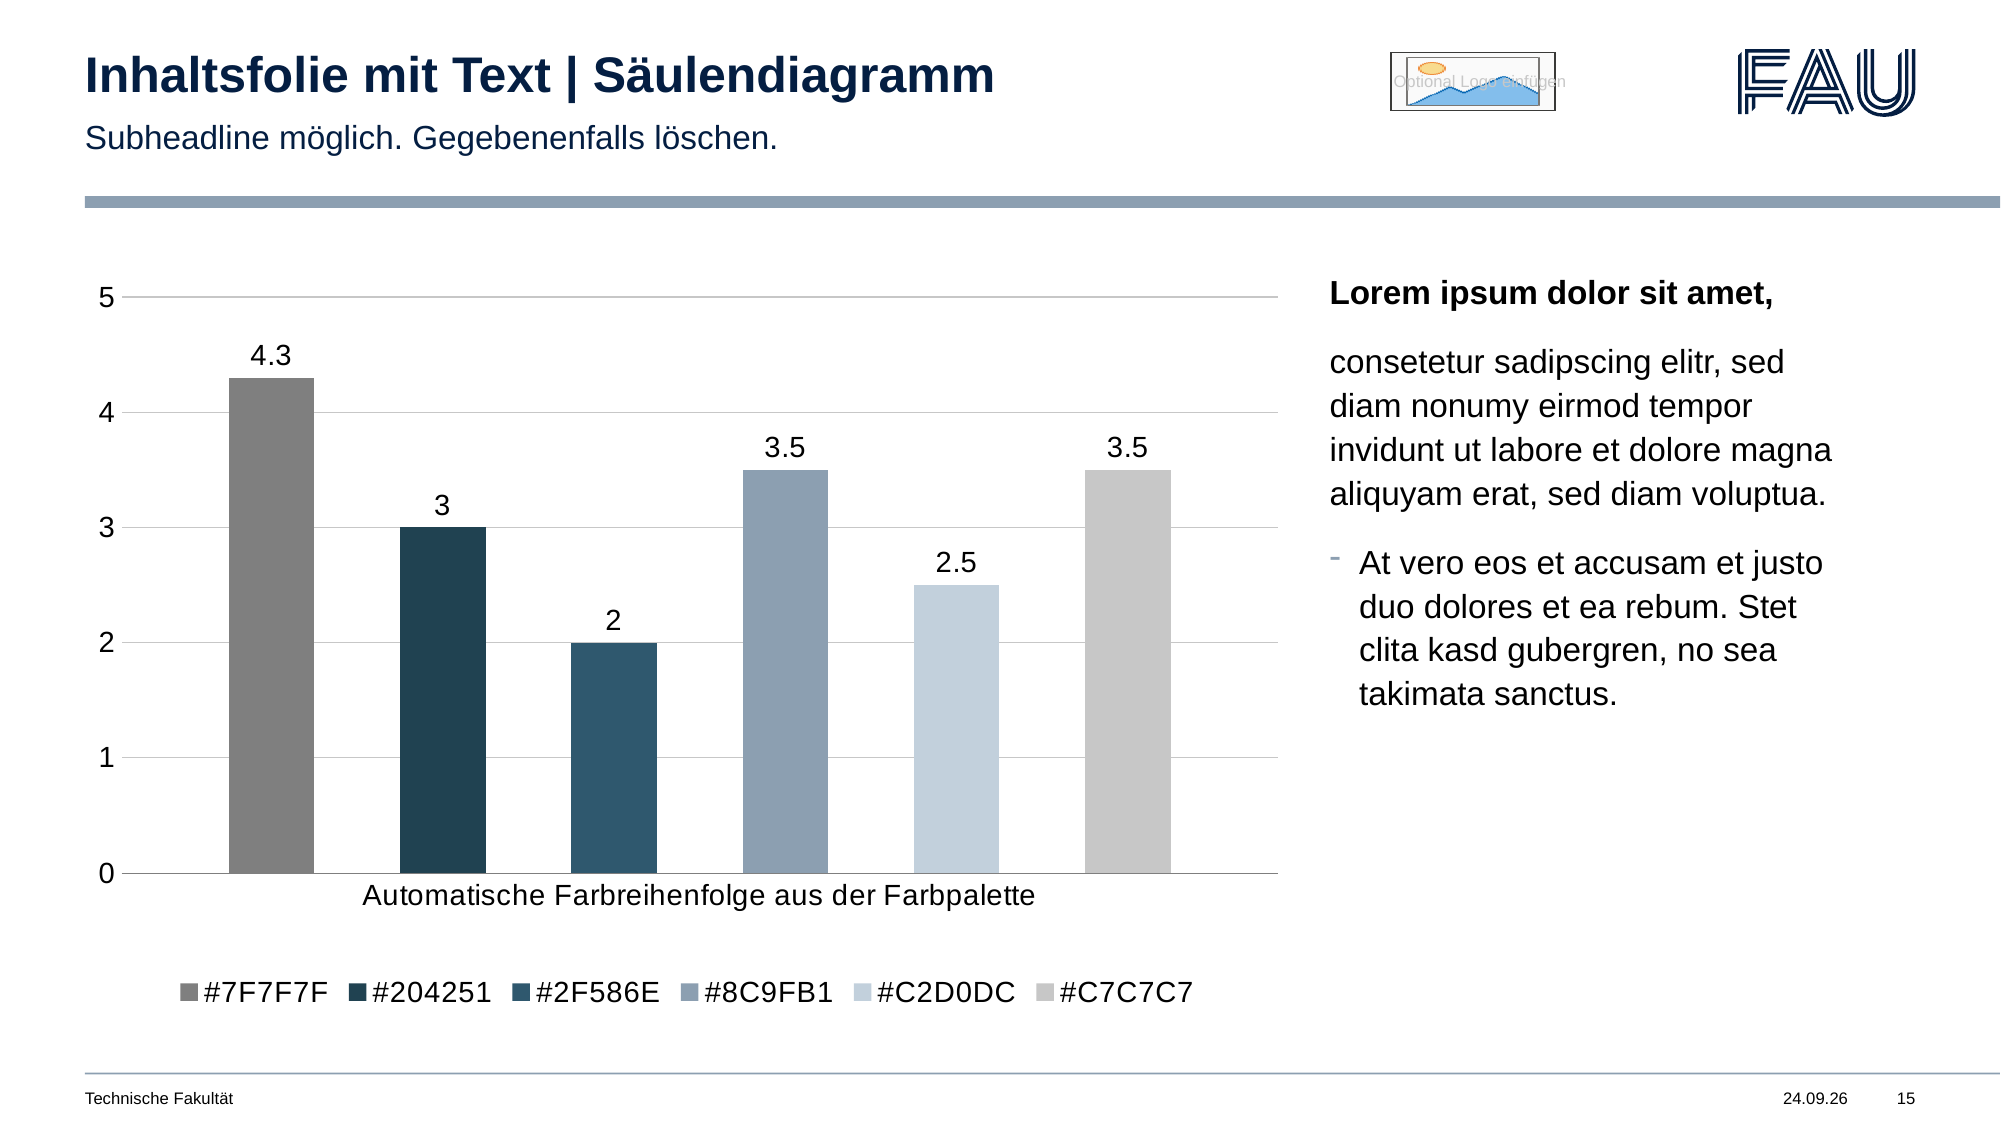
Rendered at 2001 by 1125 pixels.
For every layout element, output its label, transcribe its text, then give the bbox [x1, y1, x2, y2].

list Subheadline möglich. Gegebenenfalls löschen. [85, 112, 1208, 154]
slide_number 20.07.22 [1708, 1088, 1849, 1109]
footer Technische Fakultät [85, 1088, 983, 1109]
picture [1384, 49, 1562, 113]
slide_number <Foliennummer> [1883, 1088, 1916, 1109]
list Lorem ipsum dolor sit amet, consetetur sadipscing elitr, sed diam nonumy eirmod tempor invidunt ut labore et dolore magna aliquyam erat, sed diam voluptua. At vero eos et accusam et justo duo dolores et ea rebum. Stet clita kasd gubergren, no sea takimata sanctus. [1329, 267, 1916, 1018]
chart [84, 267, 1293, 1018]
title Inhaltsfolie mit Text | Säulendiagramm [85, 49, 1208, 104]
